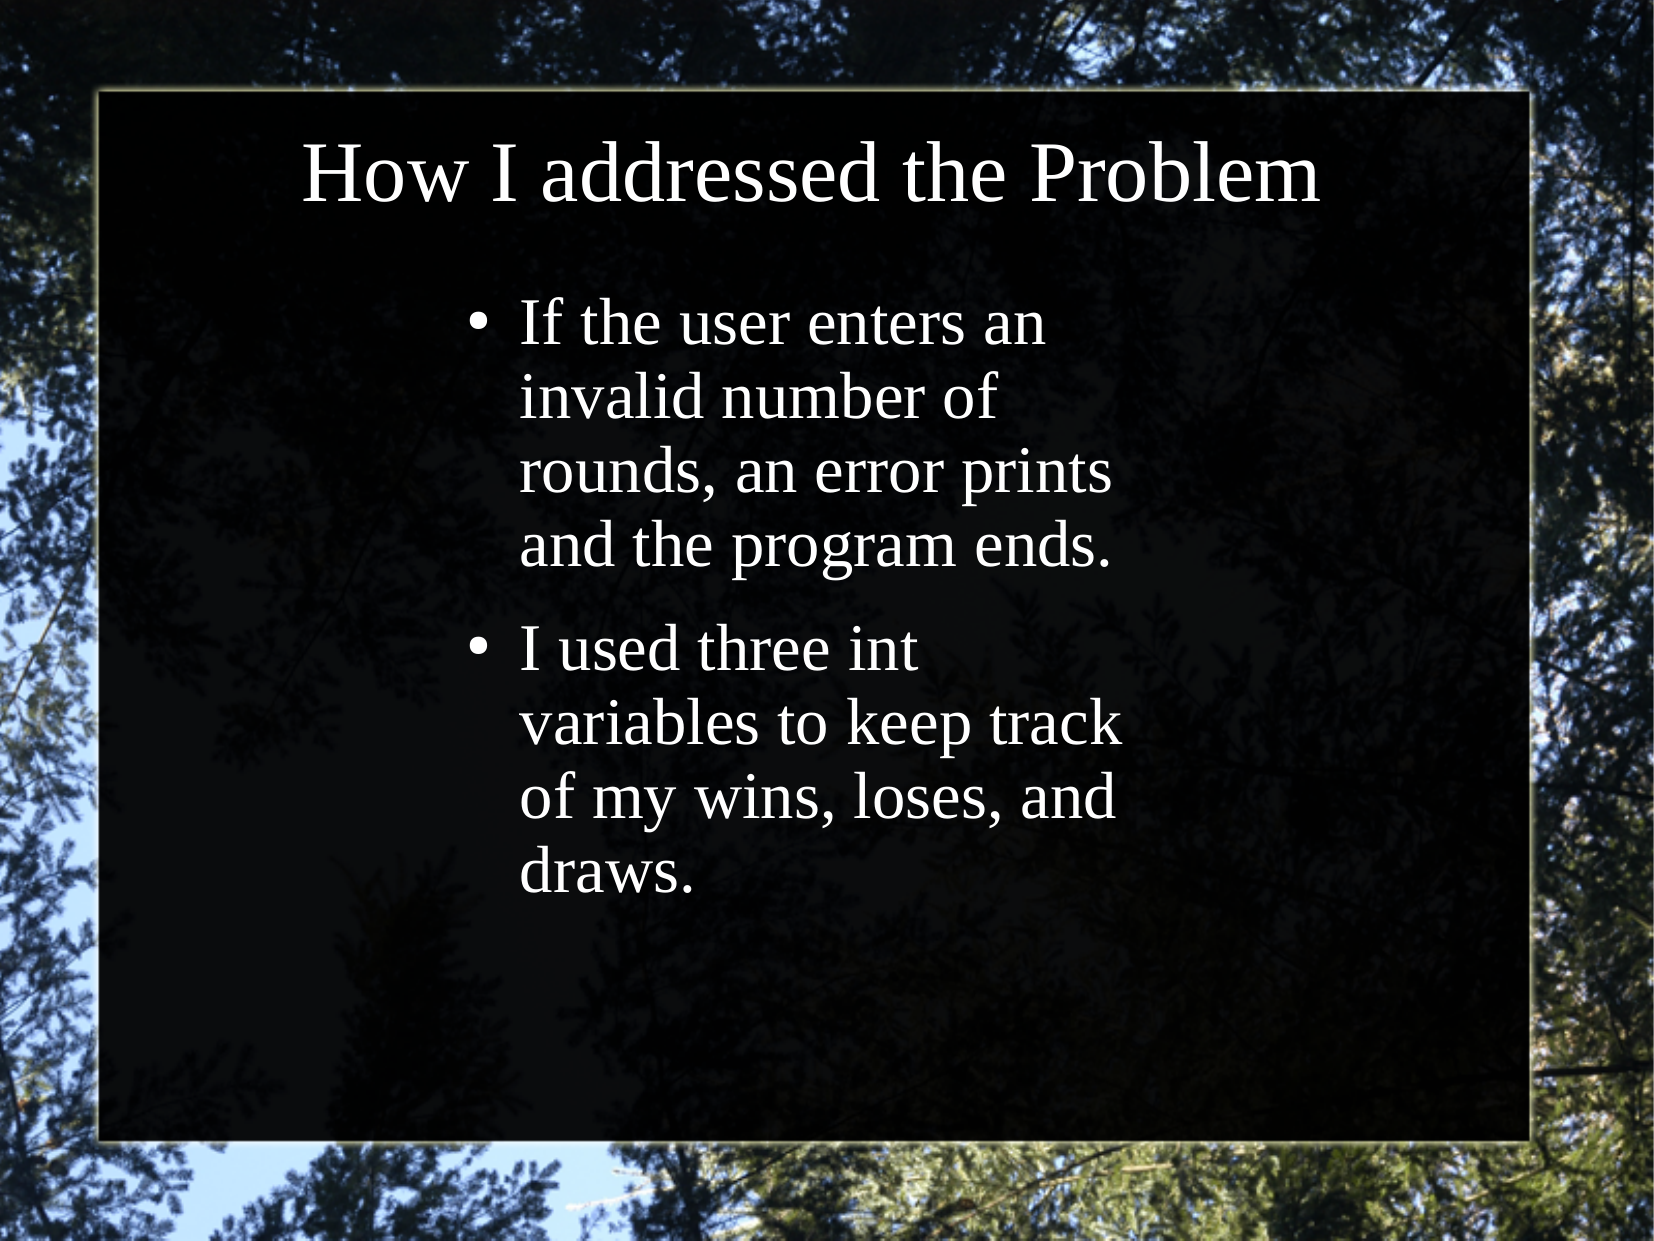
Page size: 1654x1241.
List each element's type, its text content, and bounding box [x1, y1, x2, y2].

list If the user enters an invalid number of rounds, an error prints and the program ends. I used three int variables to keep track of my wins, loses, and draws. [448, 285, 1156, 1105]
picture [0, 0, 1654, 1241]
title How I addressed the Problem [88, 88, 1536, 257]
